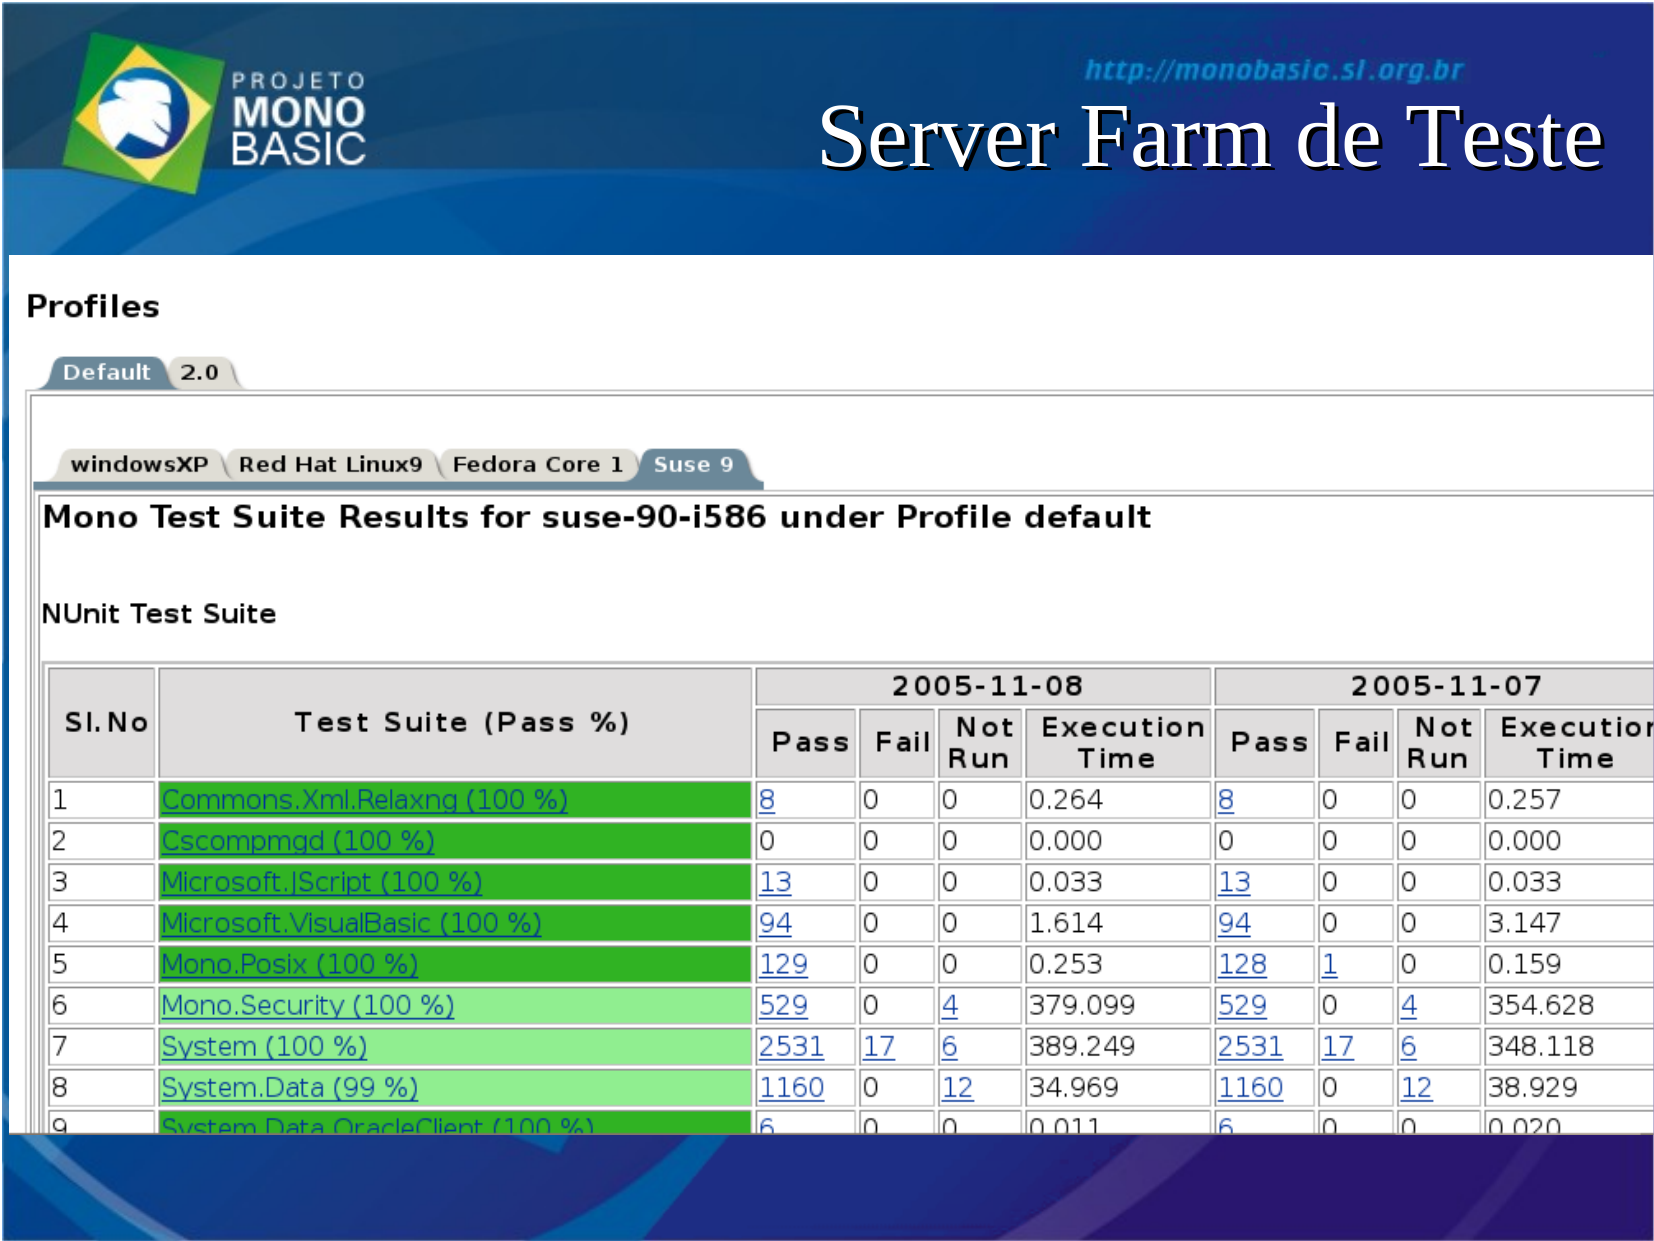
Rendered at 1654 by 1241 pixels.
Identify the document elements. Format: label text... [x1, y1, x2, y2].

picture [2, 2, 1654, 1241]
title Server Farm de Teste [192, 32, 1605, 240]
